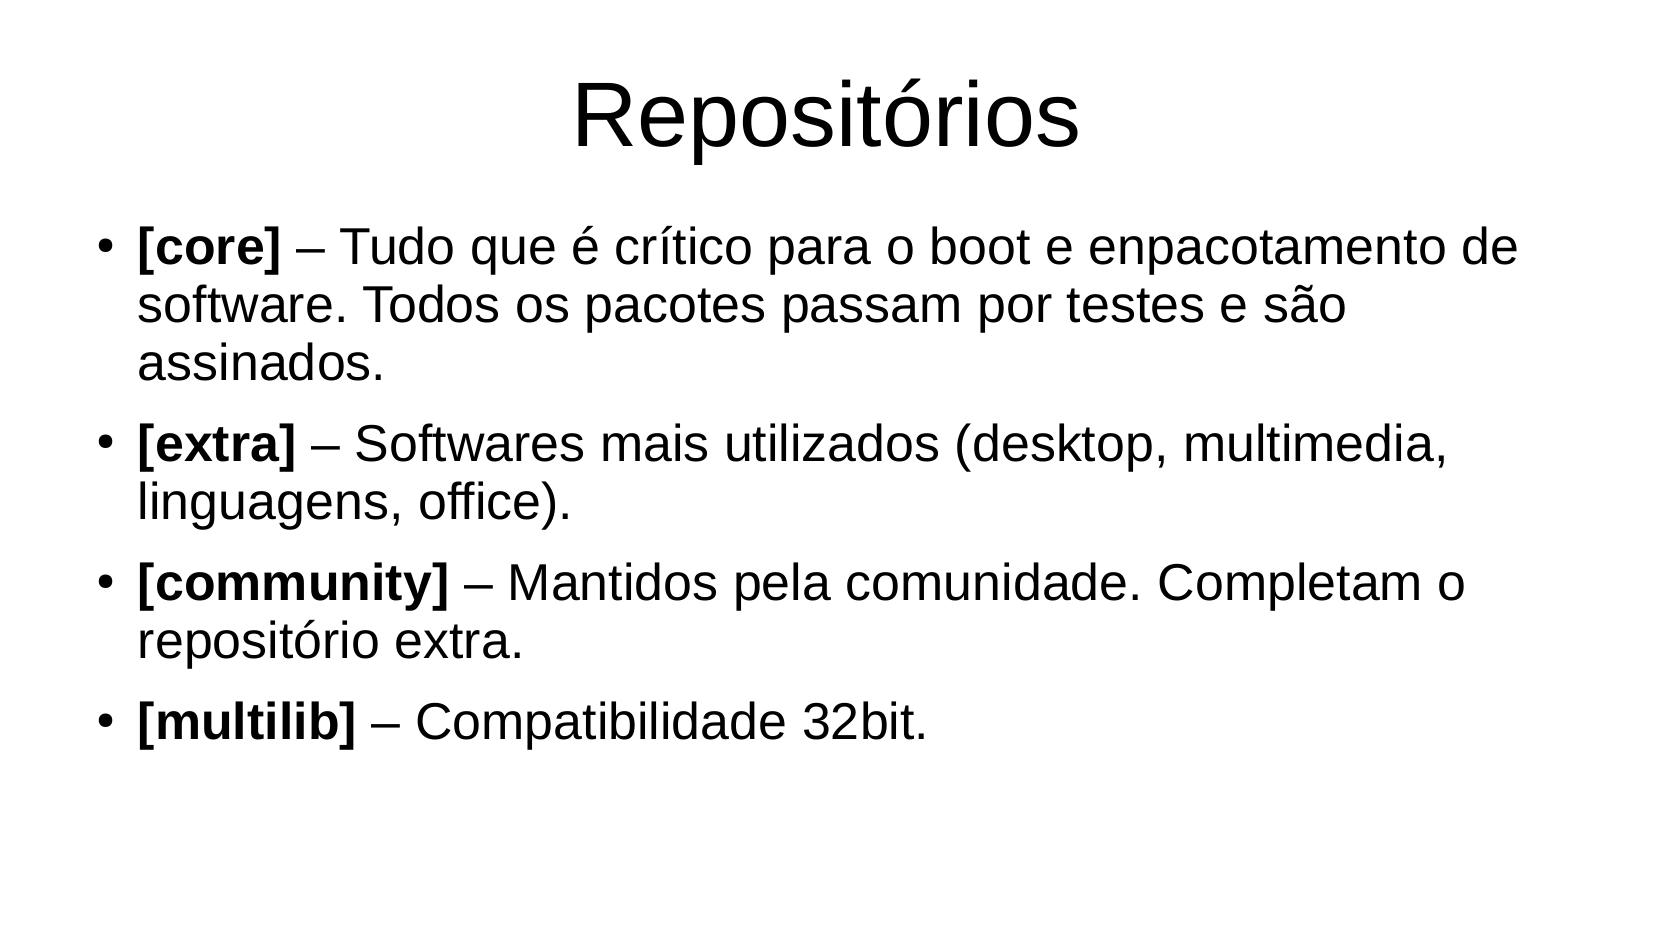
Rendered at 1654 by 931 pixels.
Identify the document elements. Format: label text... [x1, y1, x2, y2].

list [core] – Tudo que é crítico para o boot e enpacotamento de software. Todos os pacotes passam por testes e são assinados. [extra] – Softwares mais utilizados (desktop, multimedia, linguagens, office). [community] – Mantidos pela comunidade. Completam o repositório extra. [multilib] – Compatibilidade 32bit. [82, 217, 1571, 758]
title Repositórios [82, 37, 1571, 193]
